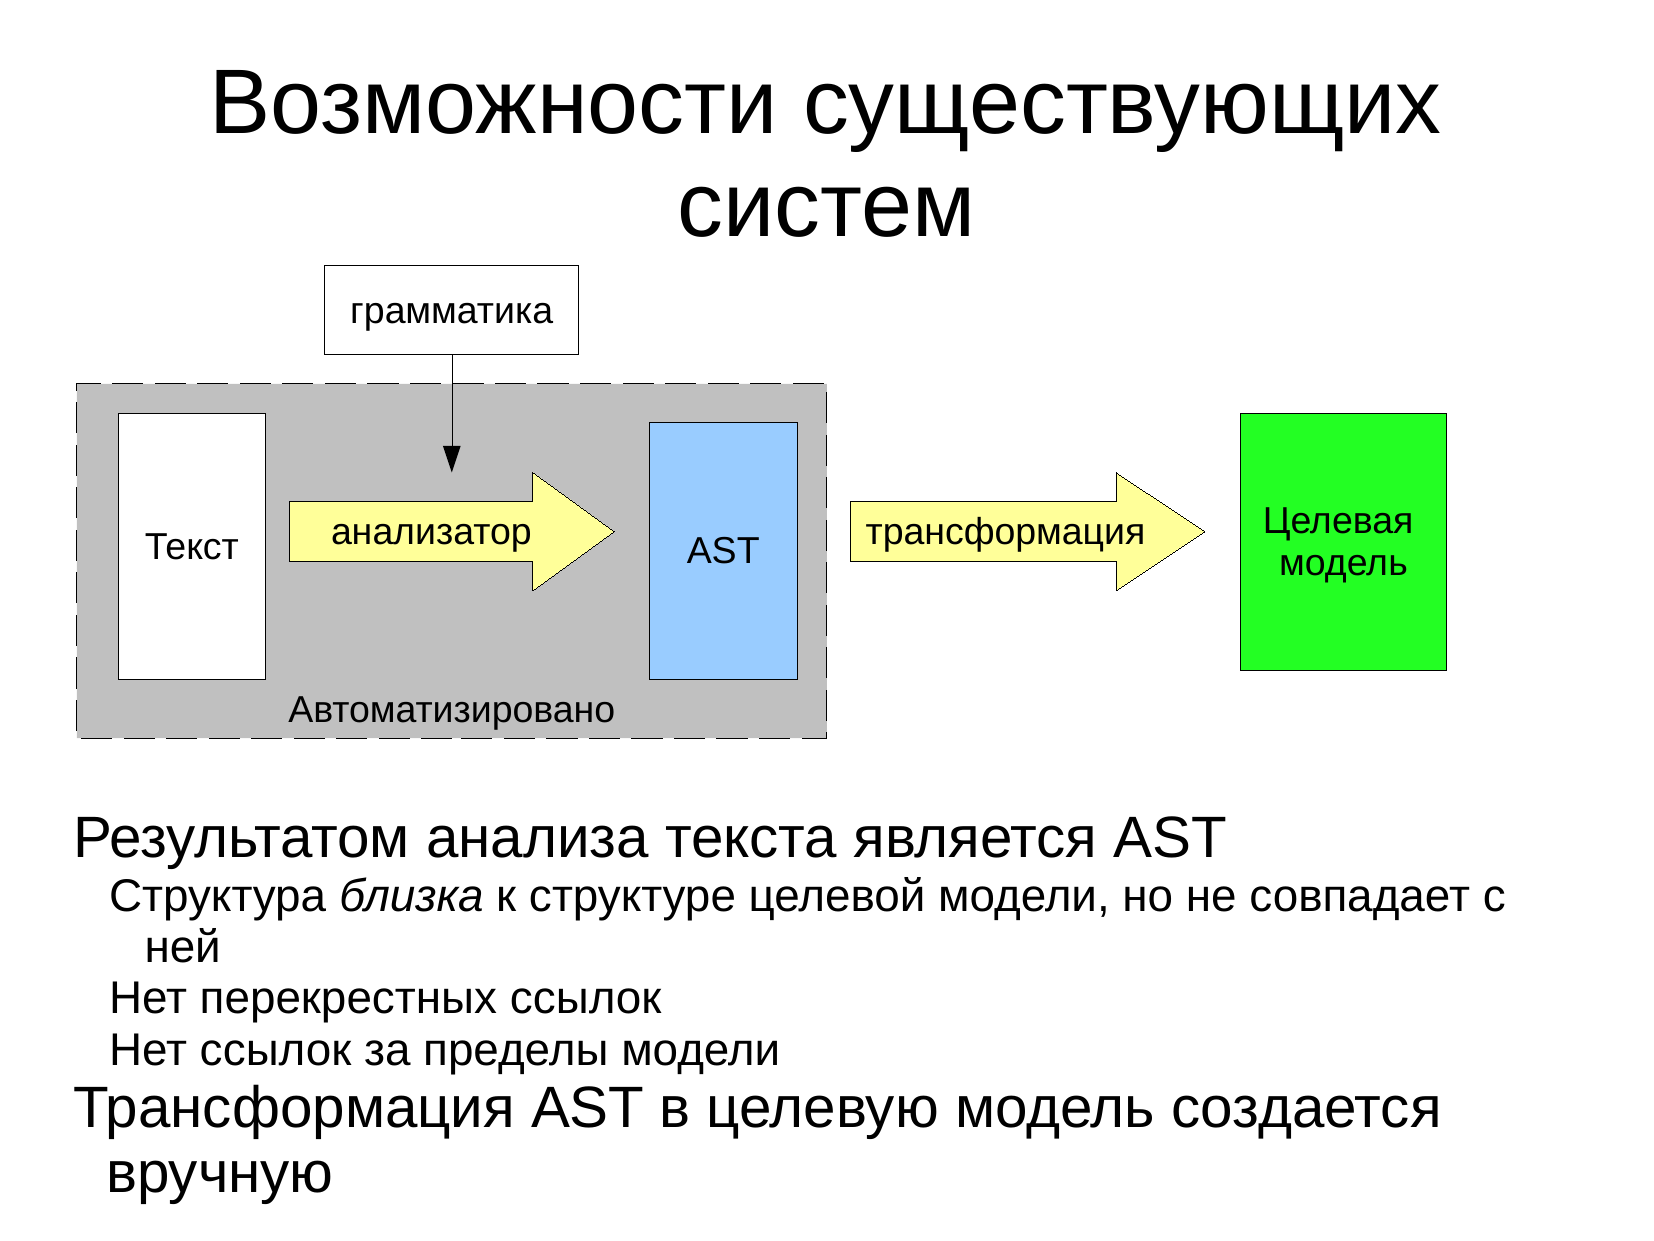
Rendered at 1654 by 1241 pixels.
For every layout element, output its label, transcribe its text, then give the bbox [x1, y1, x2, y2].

text_box AST [649, 422, 798, 680]
text_box Результатом анализа текста является AST Структура близка к структуре целевой модели, но не совпадает с ней Нет перекрестных ссылок Нет ссылок за пределы модели Трансформация AST в целевую модель создается вручную [59, 797, 1595, 1211]
text_box грамматика [324, 265, 579, 355]
text_box Целевая модель [1240, 413, 1447, 671]
title Возможности существующих систем [82, 49, 1571, 257]
text_box трансформация [850, 472, 1205, 591]
text_box Автоматизировано [76, 383, 827, 739]
text_box анализатор [289, 472, 615, 591]
text_box Текст [118, 413, 266, 680]
